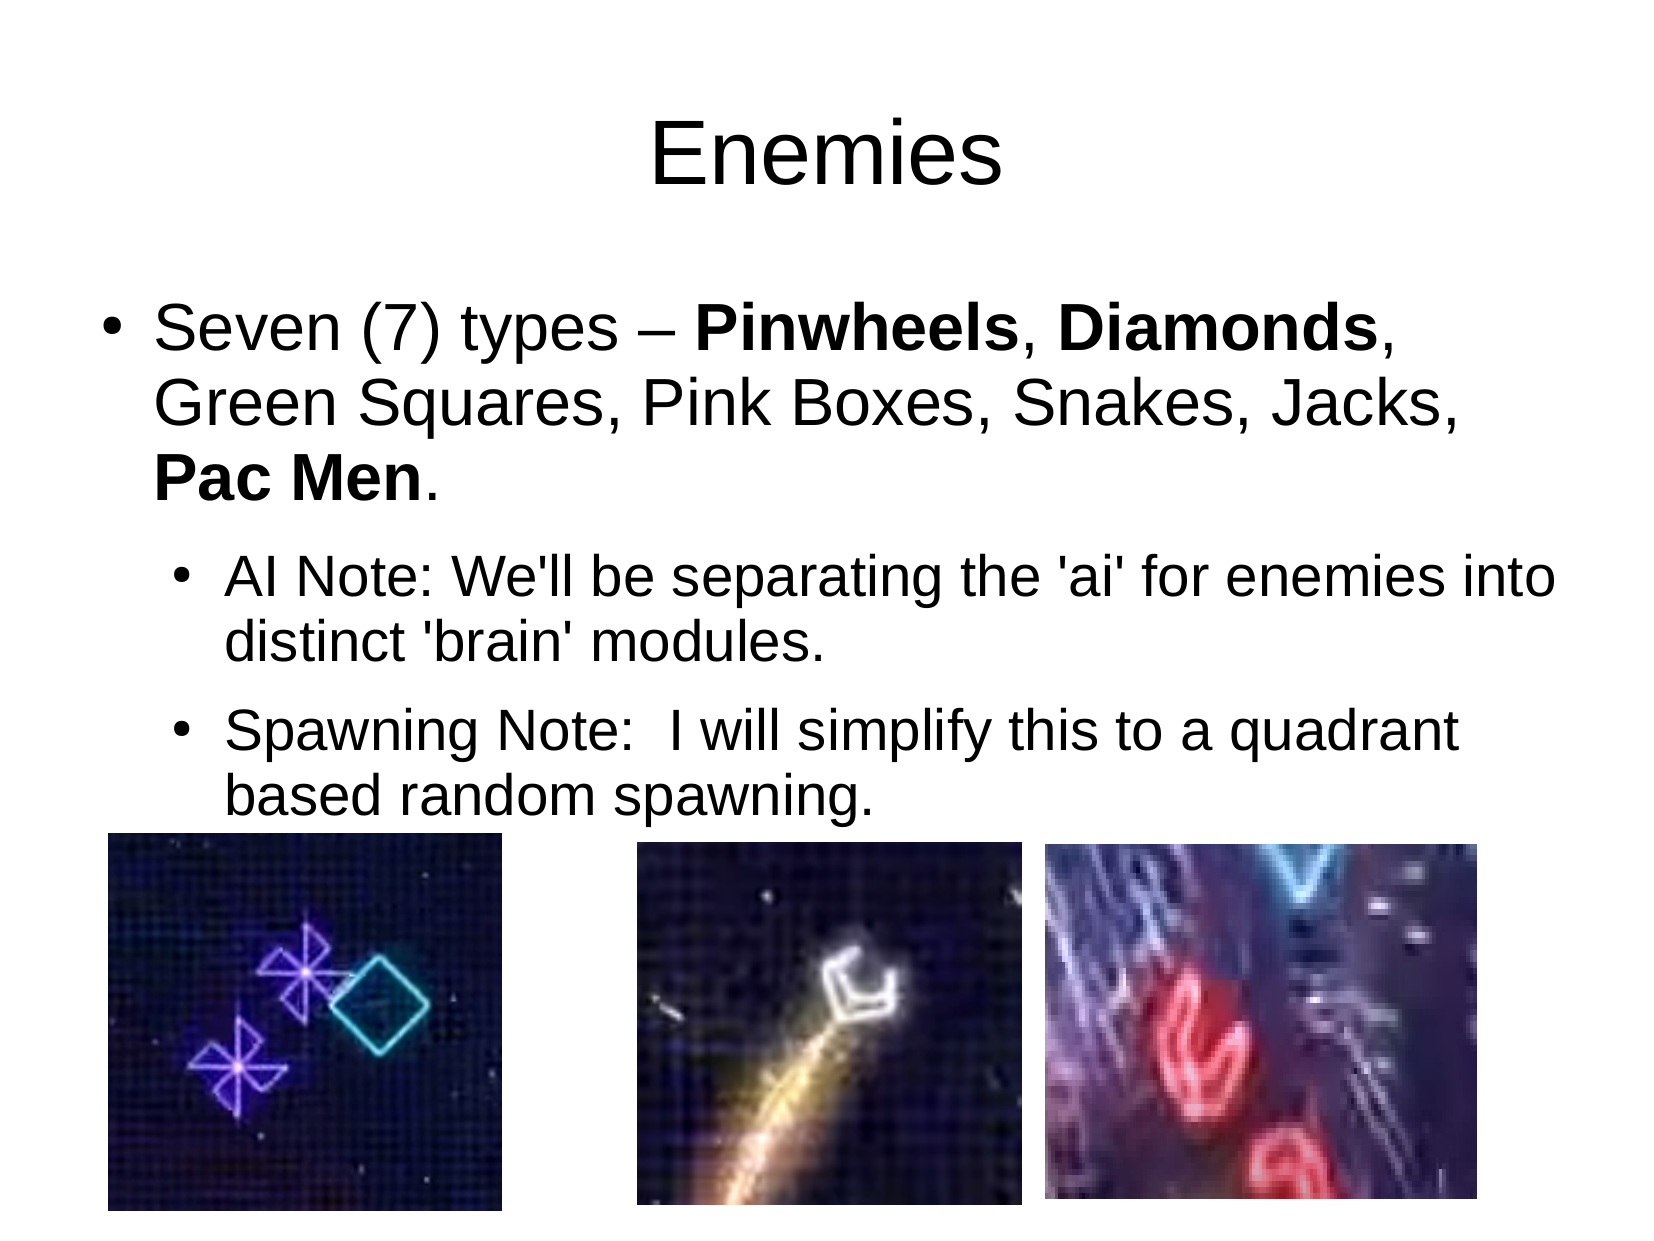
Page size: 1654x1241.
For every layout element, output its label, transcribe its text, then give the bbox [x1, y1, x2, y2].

picture [108, 833, 502, 1211]
picture [637, 842, 1022, 1205]
picture [1045, 844, 1477, 1199]
title Enemies [82, 49, 1571, 257]
list Seven (7) types – Pinwheels, Diamonds, Green Squares, Pink Boxes, Snakes, Jacks, Pac Men. AI Note: We'll be separating the 'ai' for enemies into distinct 'brain' modules. Spawning Note: I will simplify this to a quadrant based random spawning. [82, 290, 1571, 1109]
